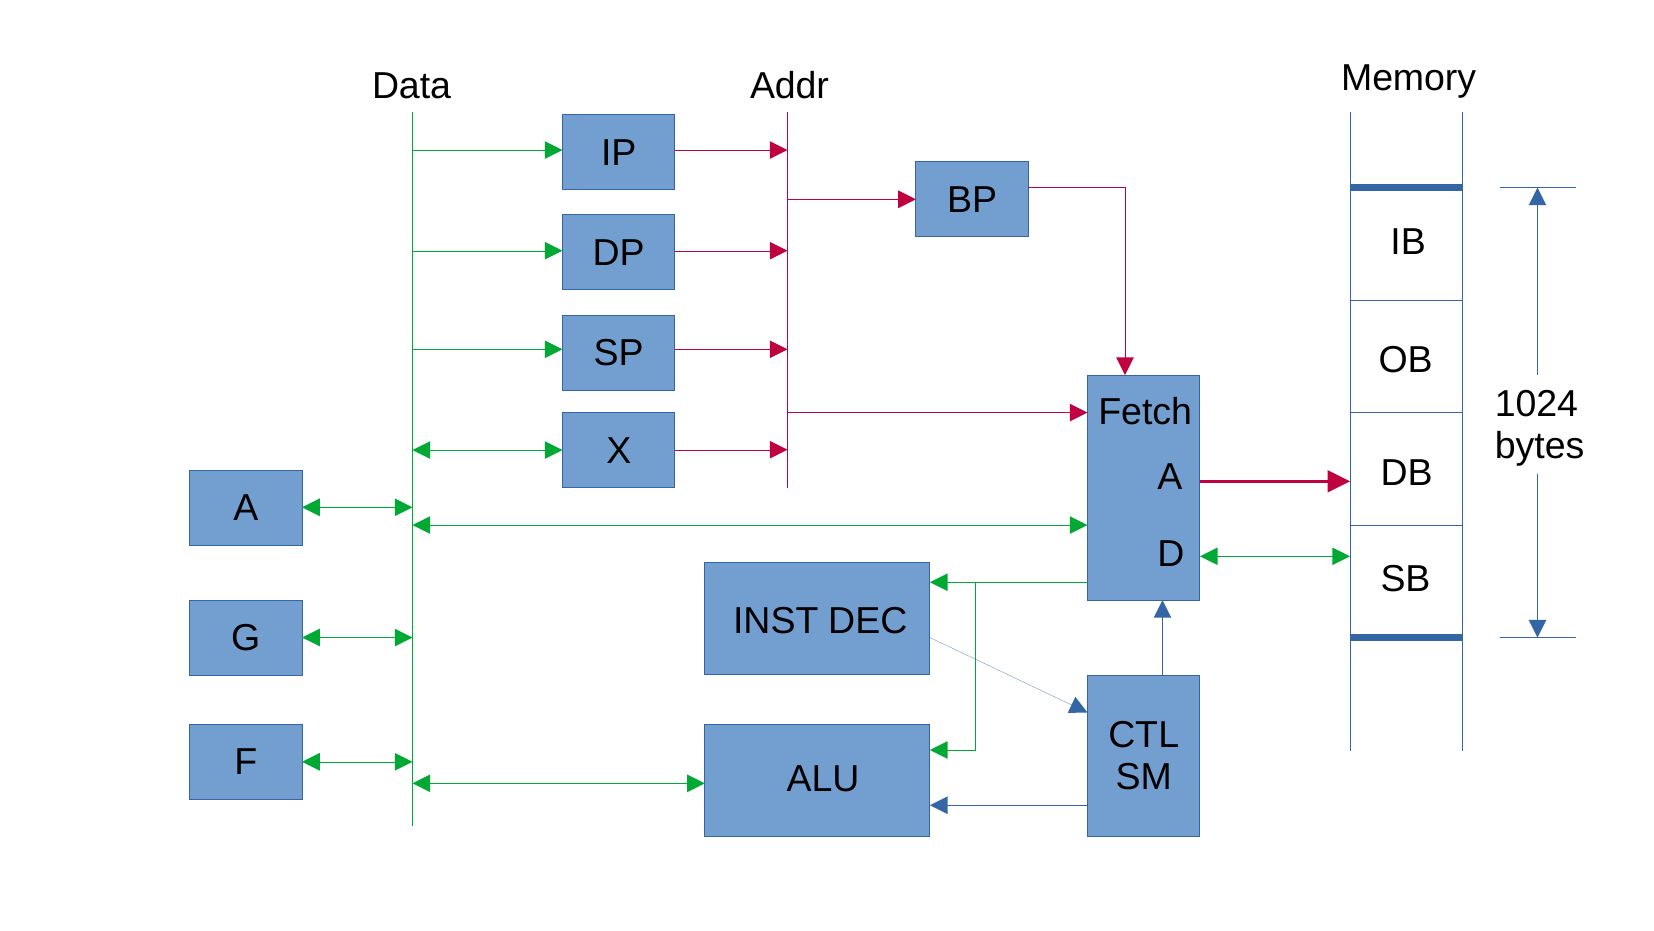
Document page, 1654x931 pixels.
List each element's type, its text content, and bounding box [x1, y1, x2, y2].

text_box IB [1375, 213, 1441, 271]
text_box [1087, 440, 1200, 601]
text_box G [189, 600, 303, 676]
text_box Data [357, 57, 467, 115]
text_box D [1142, 524, 1200, 582]
text_box A [189, 470, 303, 546]
text_box A [1142, 447, 1198, 505]
text_box SB [1365, 550, 1446, 608]
text_box BP [915, 161, 1029, 237]
text_box [1087, 375, 1200, 382]
text_box ALU [771, 750, 875, 807]
text_box [704, 562, 930, 675]
text_box Addr [735, 57, 845, 115]
text_box OB [1363, 331, 1448, 389]
text_box INST DEC [718, 592, 923, 650]
text_box DP [562, 214, 675, 290]
text_box SP [562, 315, 675, 391]
text_box X [562, 412, 675, 488]
text_box Memory [1326, 49, 1492, 107]
text_box Fetch [1083, 382, 1208, 440]
text_box [704, 724, 930, 837]
text_box IP [562, 114, 675, 190]
text_box F [189, 724, 303, 800]
text_box 1024 bytes [1480, 375, 1600, 474]
text_box DB [1365, 444, 1448, 501]
text_box CTL SM [1087, 675, 1200, 837]
